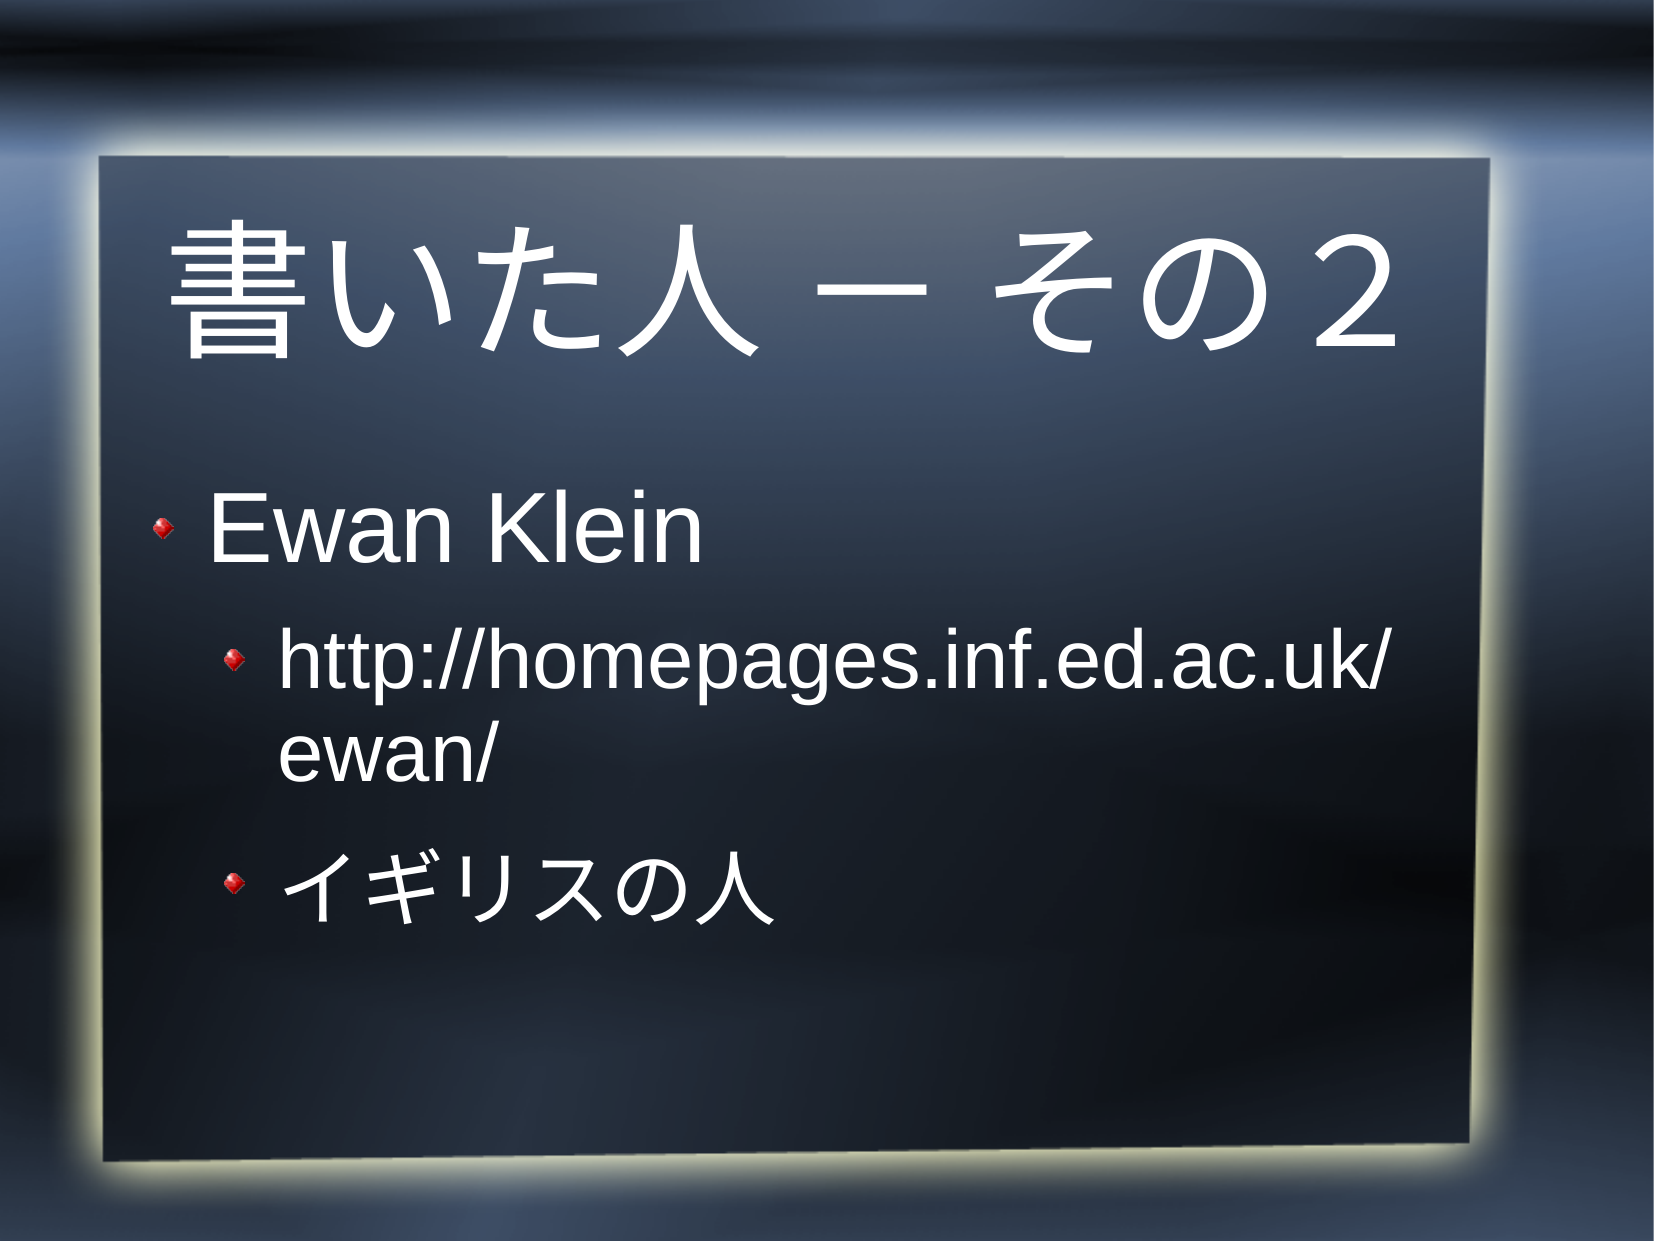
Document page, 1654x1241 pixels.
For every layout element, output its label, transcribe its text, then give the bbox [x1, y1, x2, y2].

list Ewan Klein http://homepages.inf.ed.ac.uk/ewan/ イギリスの人 [135, 472, 1447, 1114]
title 書いた人 － その２ [88, 177, 1506, 384]
picture [0, 0, 1654, 1241]
